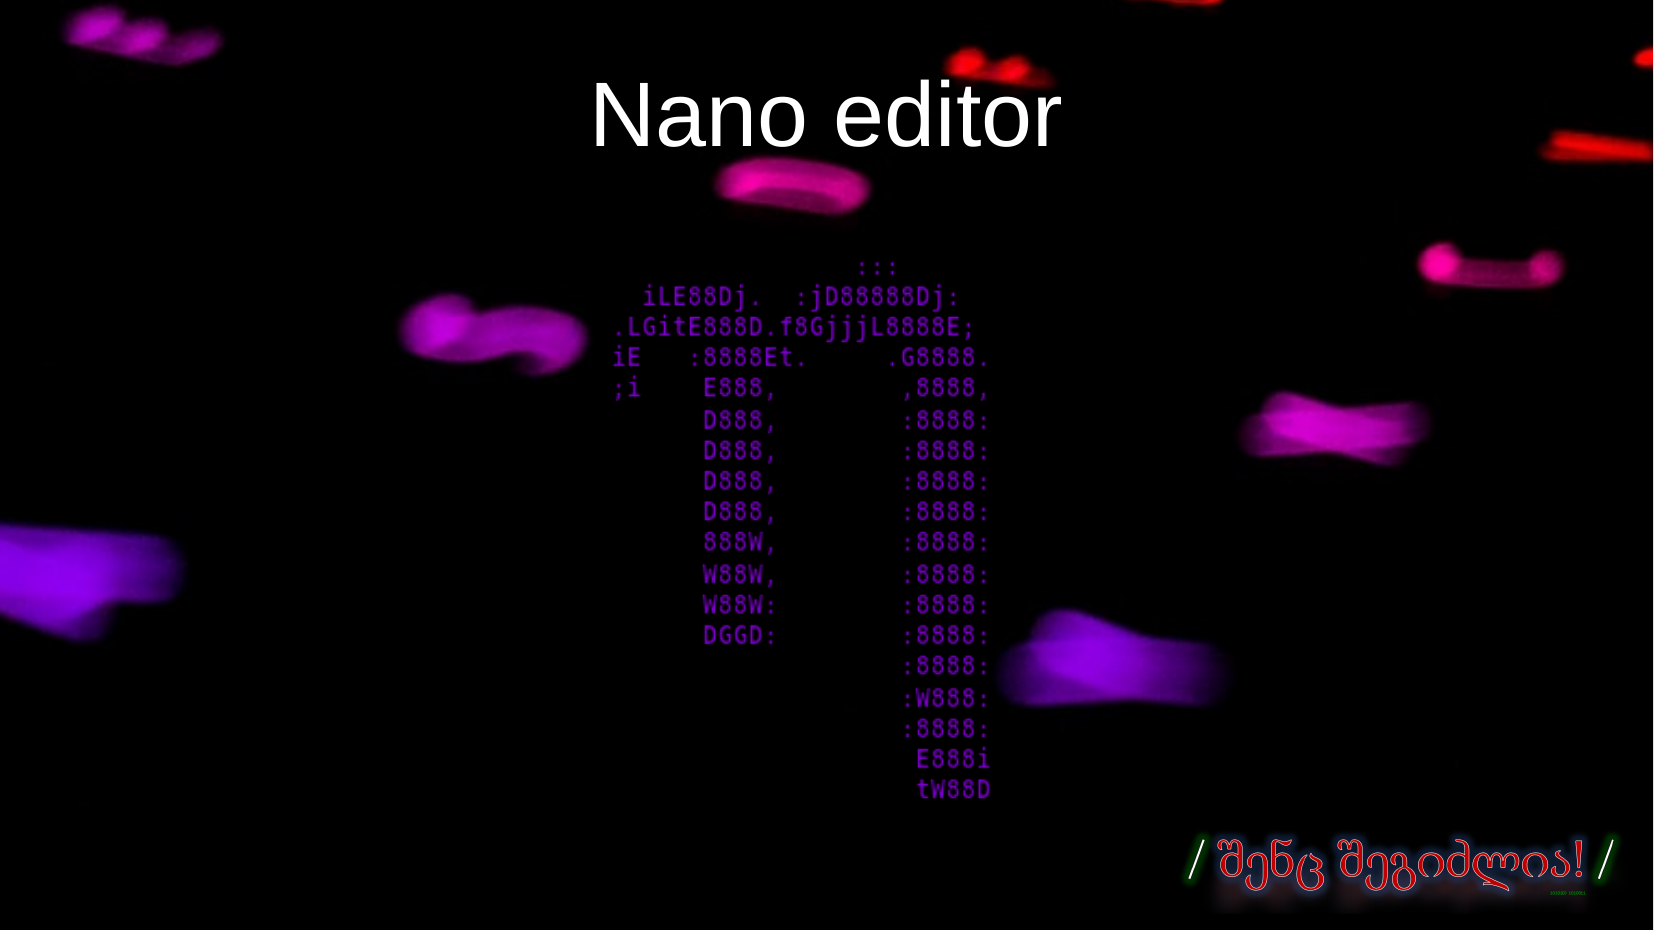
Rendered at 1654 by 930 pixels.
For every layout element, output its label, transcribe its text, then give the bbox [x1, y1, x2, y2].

title Nano editor [82, 12, 1571, 218]
picture [0, 0, 1654, 930]
